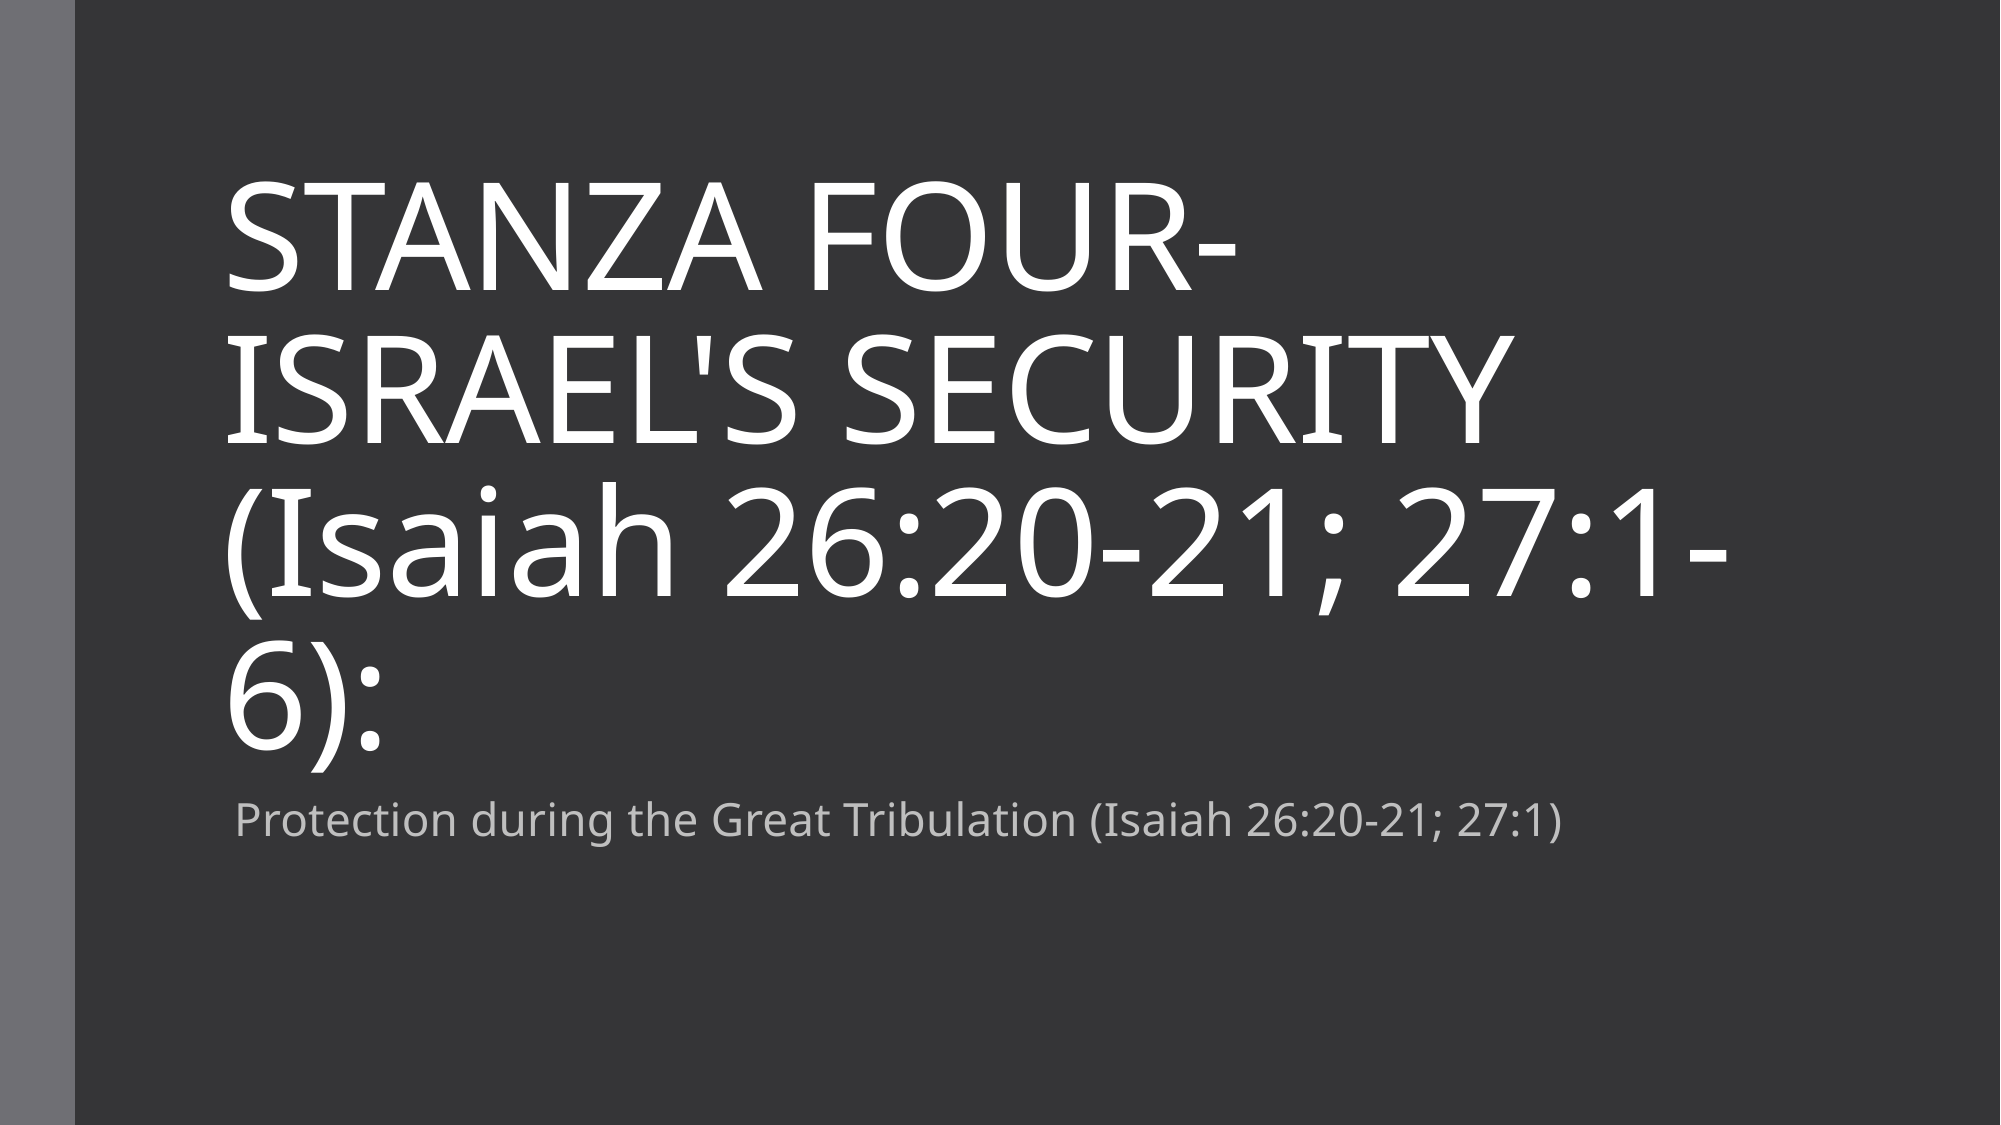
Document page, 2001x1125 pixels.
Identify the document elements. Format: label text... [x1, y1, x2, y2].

subtitle Protection during the Great Tribulation (Isaiah 26:20-21; 27:1) [206, 787, 1752, 1066]
title STANZA FOUR-ISRAEL'S SECURITY (Isaiah 26:20-21; 27:1-6): [206, 124, 1752, 787]
